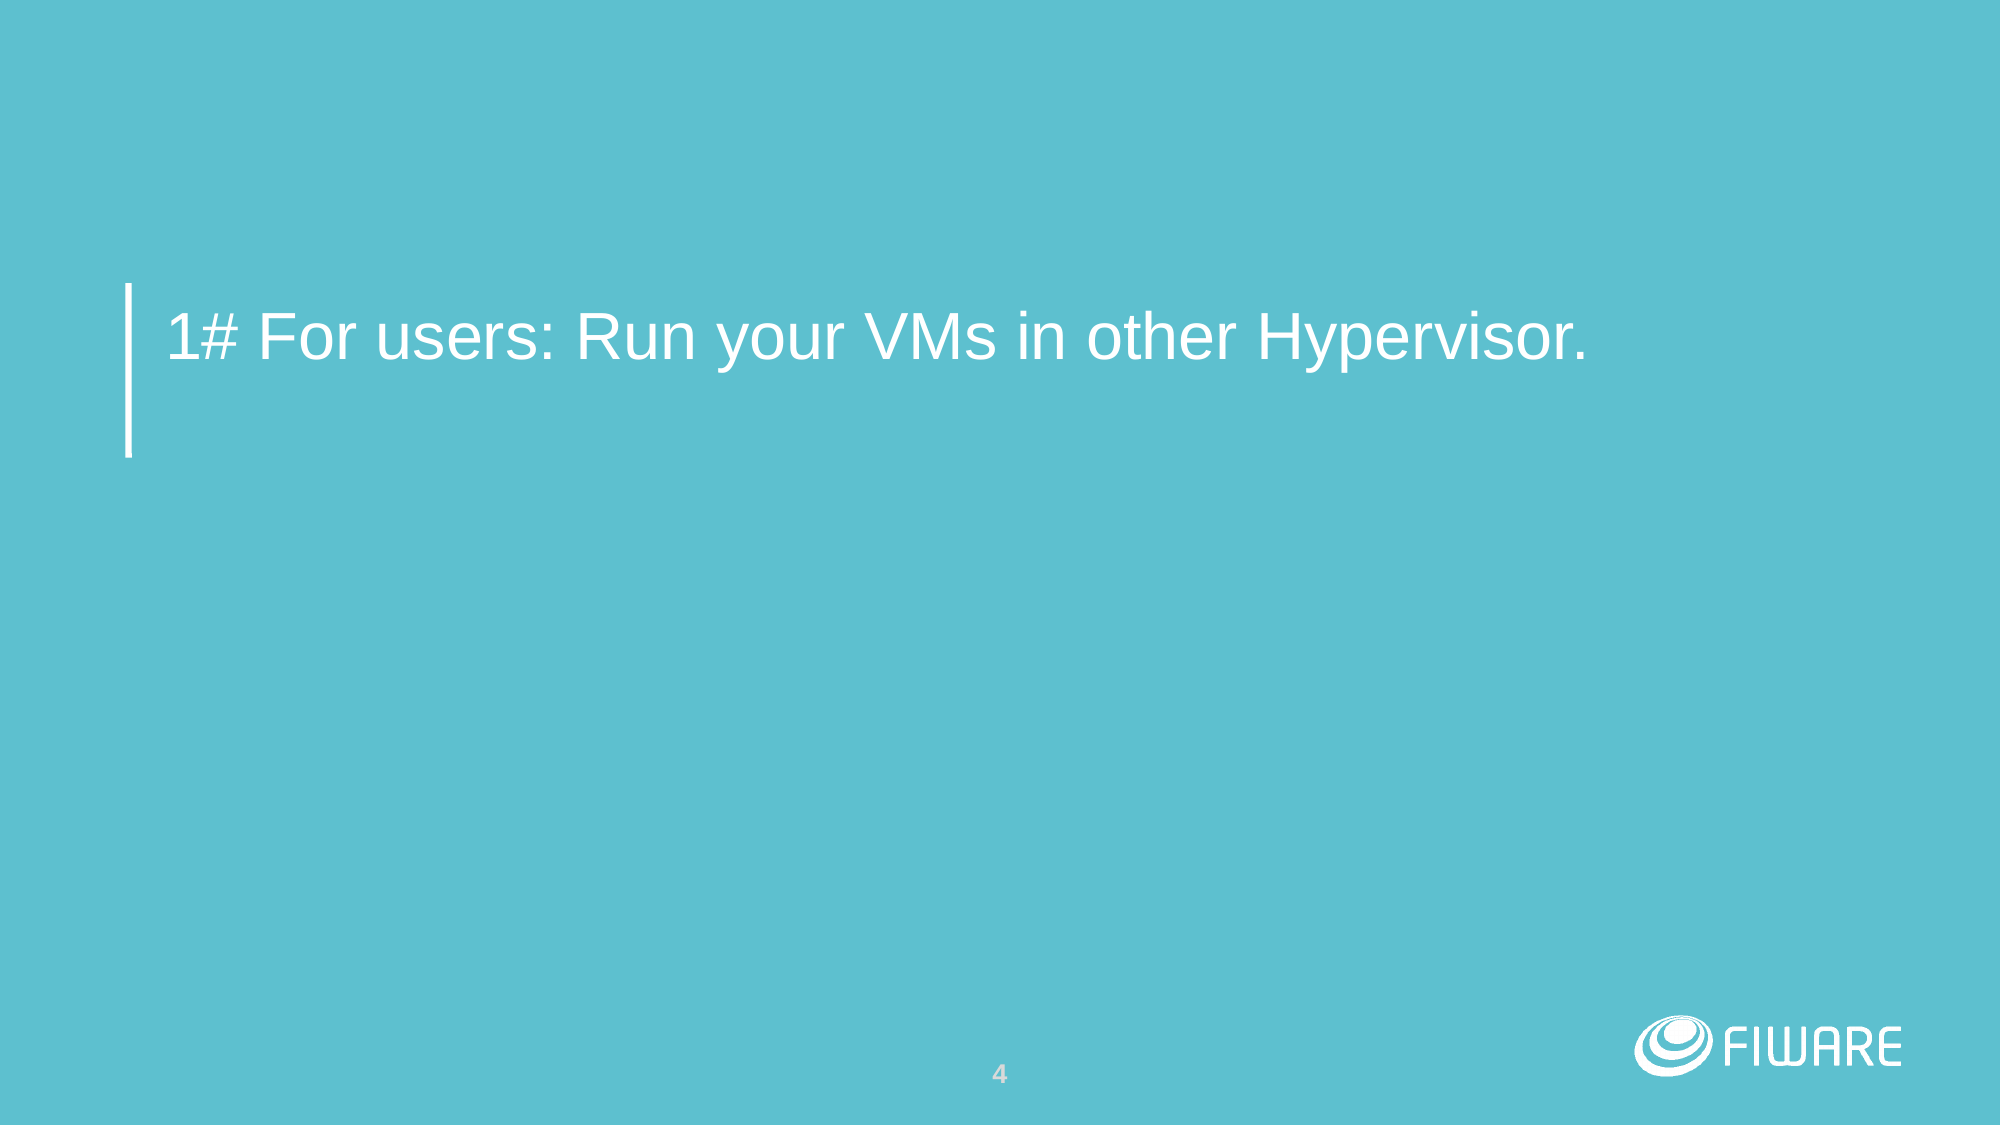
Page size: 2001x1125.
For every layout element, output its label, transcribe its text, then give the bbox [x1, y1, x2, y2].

picture [1620, 996, 1919, 1090]
title 1# For users: Run your VMs in other Hypervisor. [150, 277, 1850, 453]
slide_number <número> [887, 1042, 1113, 1103]
